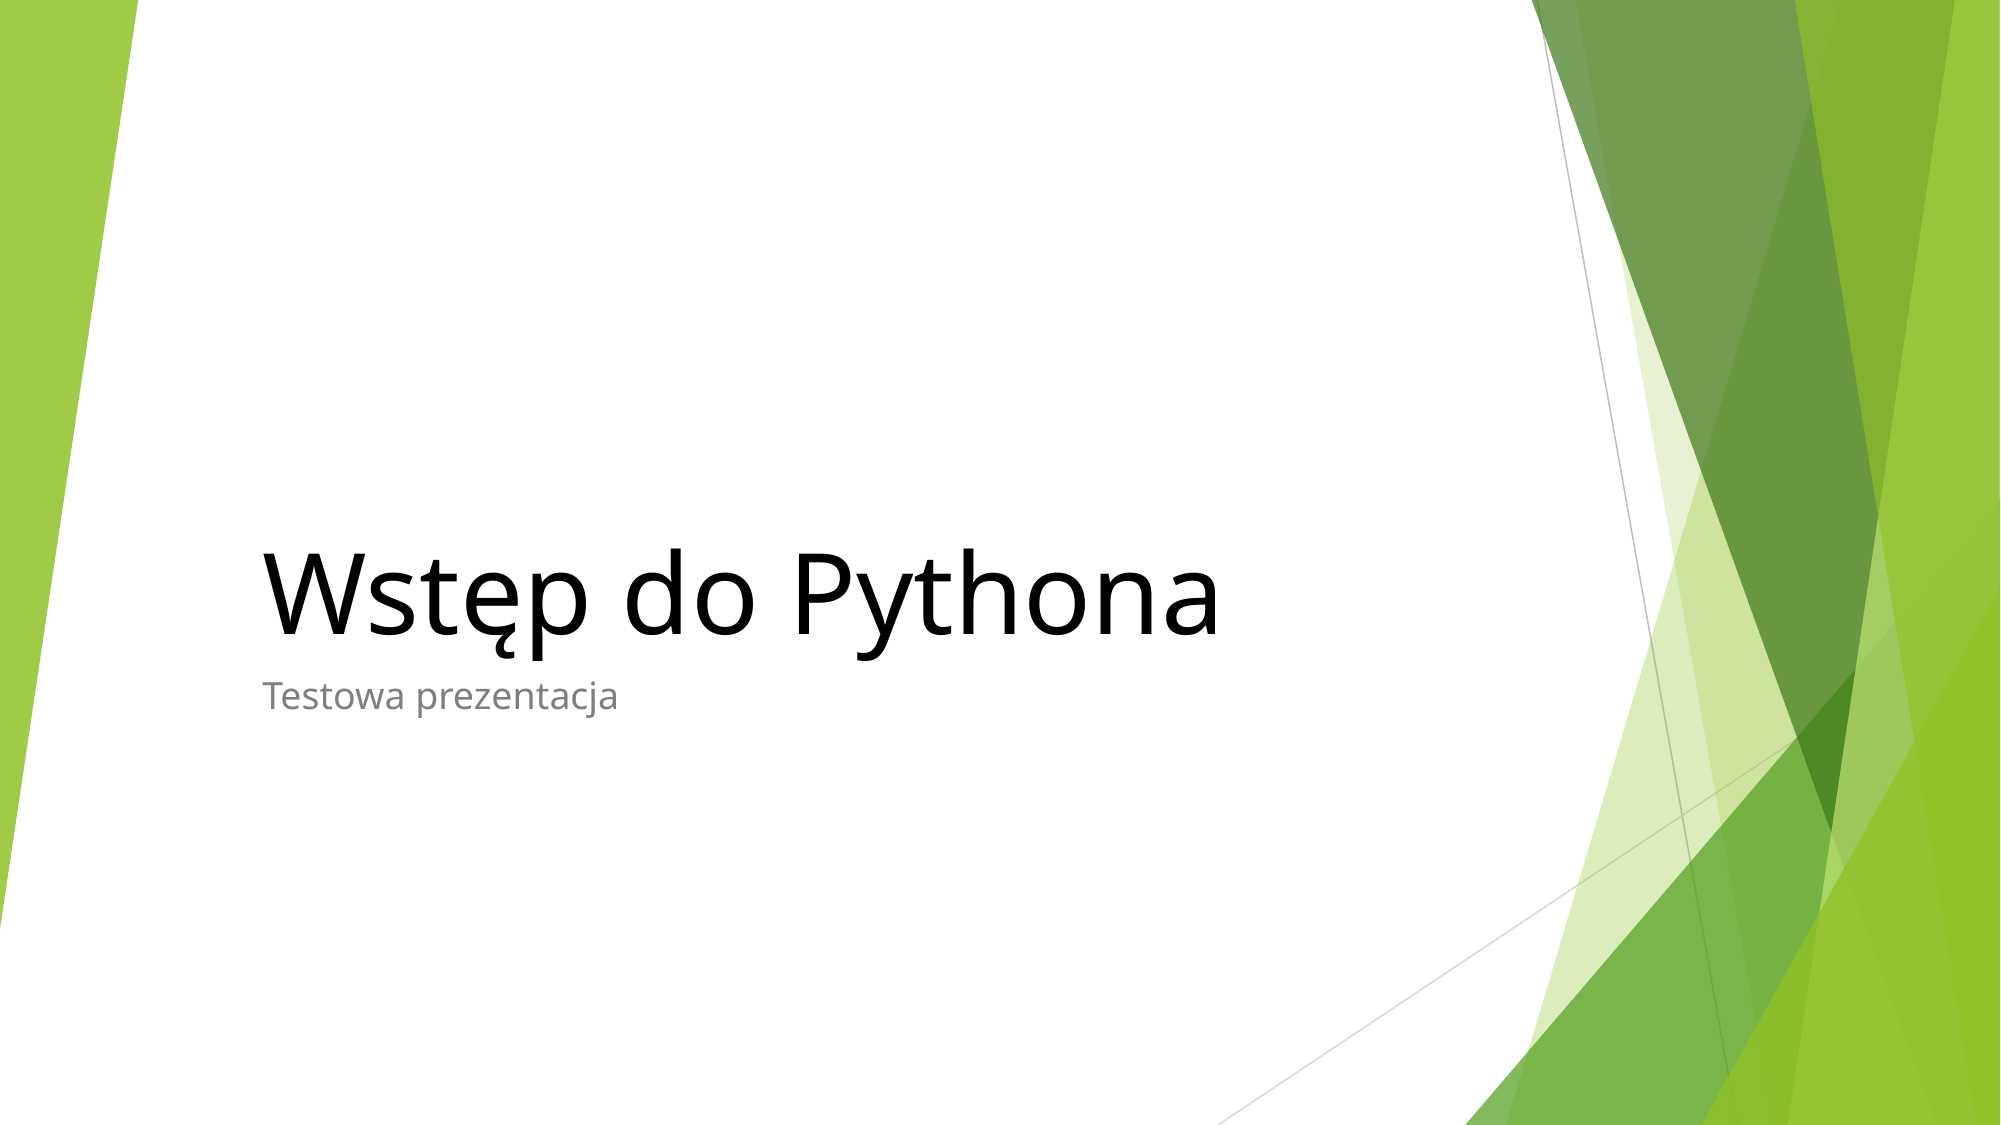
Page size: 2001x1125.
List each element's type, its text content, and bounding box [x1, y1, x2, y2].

title Wstęp do Pythona [247, 394, 1522, 664]
subtitle Testowa prezentacja [247, 664, 1522, 845]
